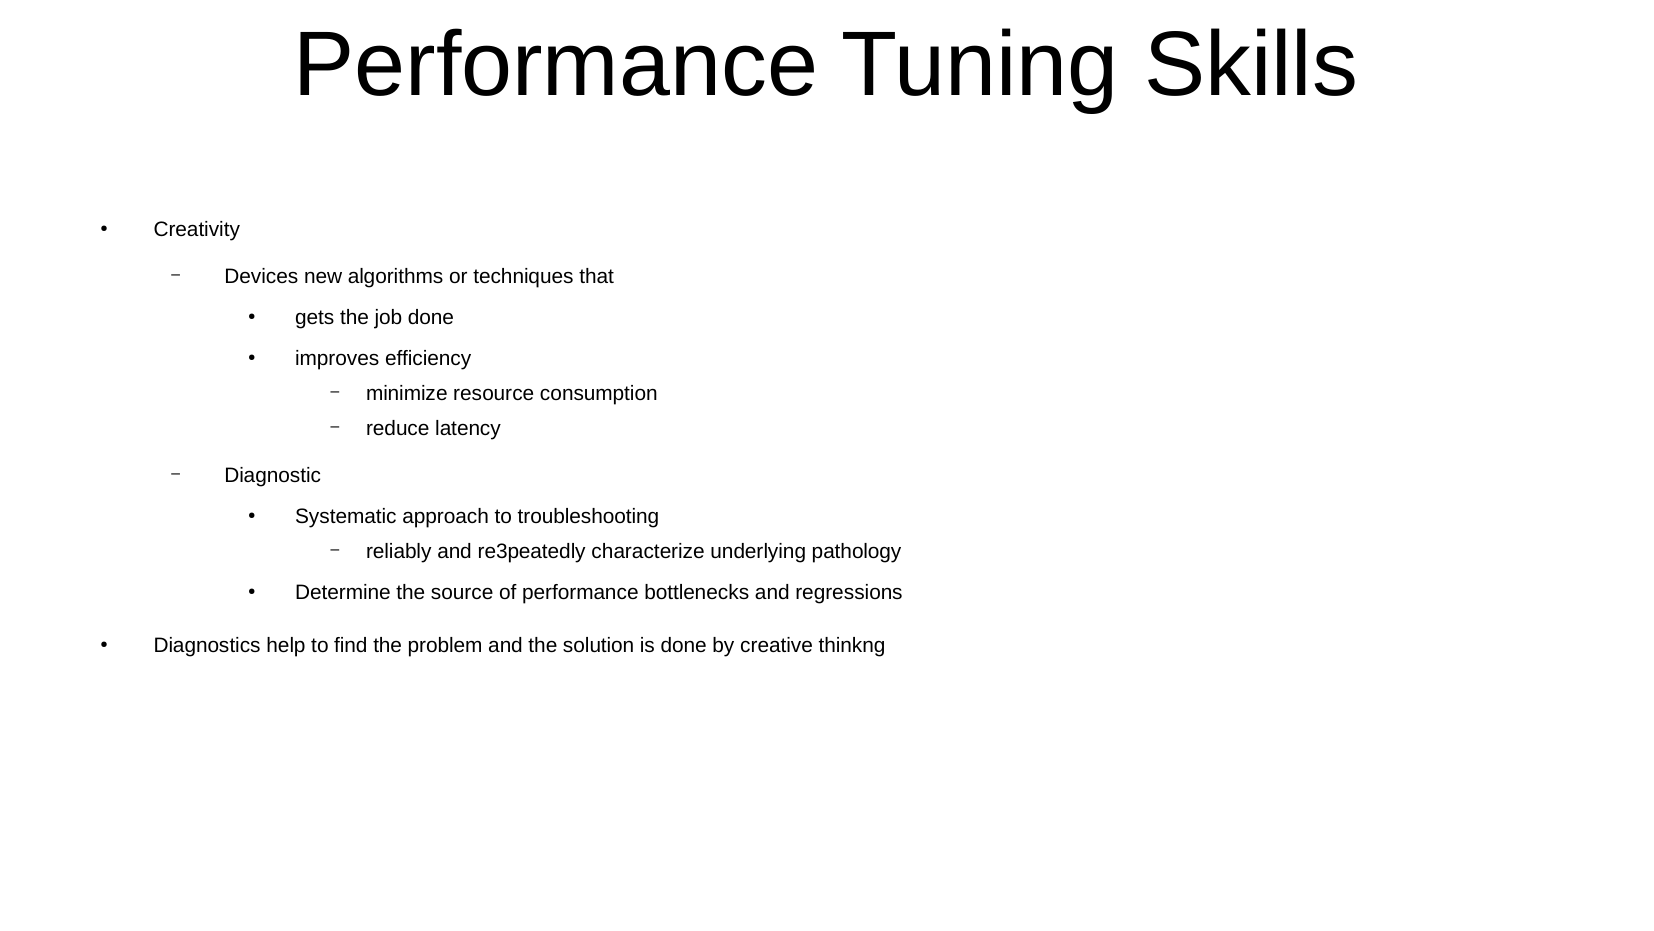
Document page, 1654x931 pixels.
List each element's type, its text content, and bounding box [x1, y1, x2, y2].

list Creativity Devices new algorithms or techniques that gets the job done improves efficiency minimize resource consumption reduce latency Diagnostic Systematic approach to troubleshooting reliably and re3peatedly characterize underlying pathology Determine the source of performance bottlenecks and regressions Diagnostics help to find the problem and the solution is done by creative thinkng [82, 217, 1613, 901]
title Performance Tuning Skills [82, 12, 1571, 217]
